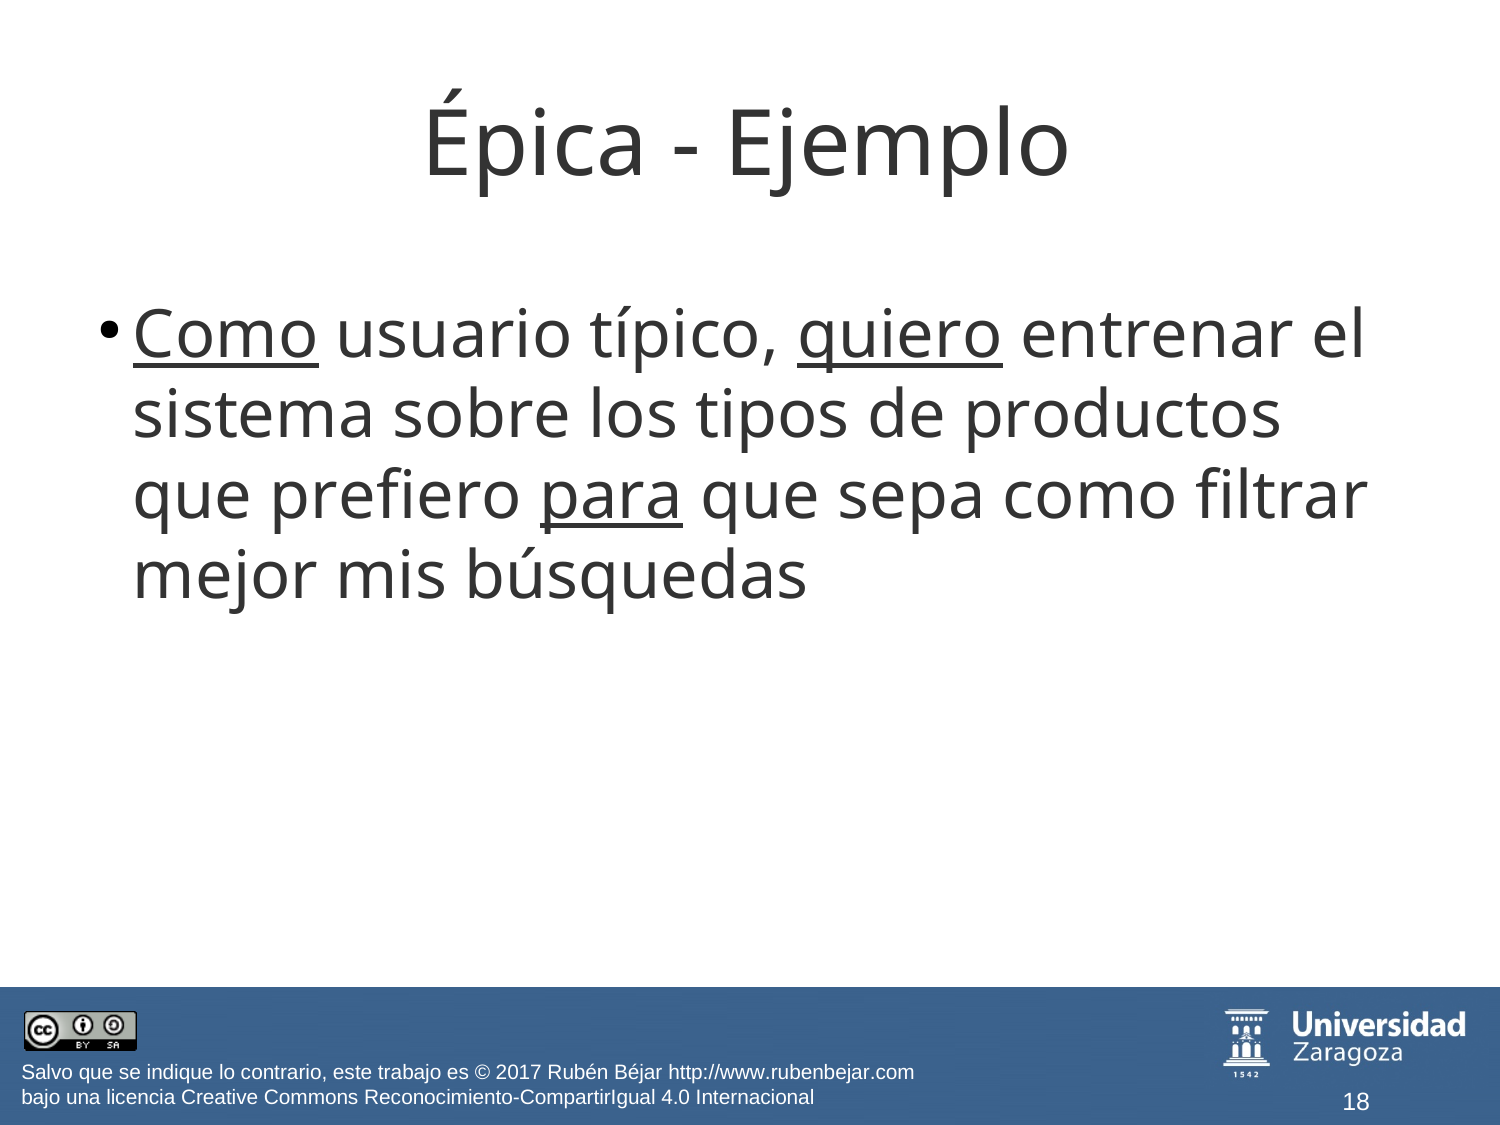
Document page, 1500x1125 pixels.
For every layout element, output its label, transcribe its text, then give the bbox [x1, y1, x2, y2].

list Como usuario típico, quiero entrenar el sistema sobre los tipos de productos que prefiero para que sepa como filtrar mejor mis búsquedas [82, 283, 1418, 957]
picture [0, 987, 1500, 1125]
title Épica - Ejemplo [74, 21, 1420, 257]
